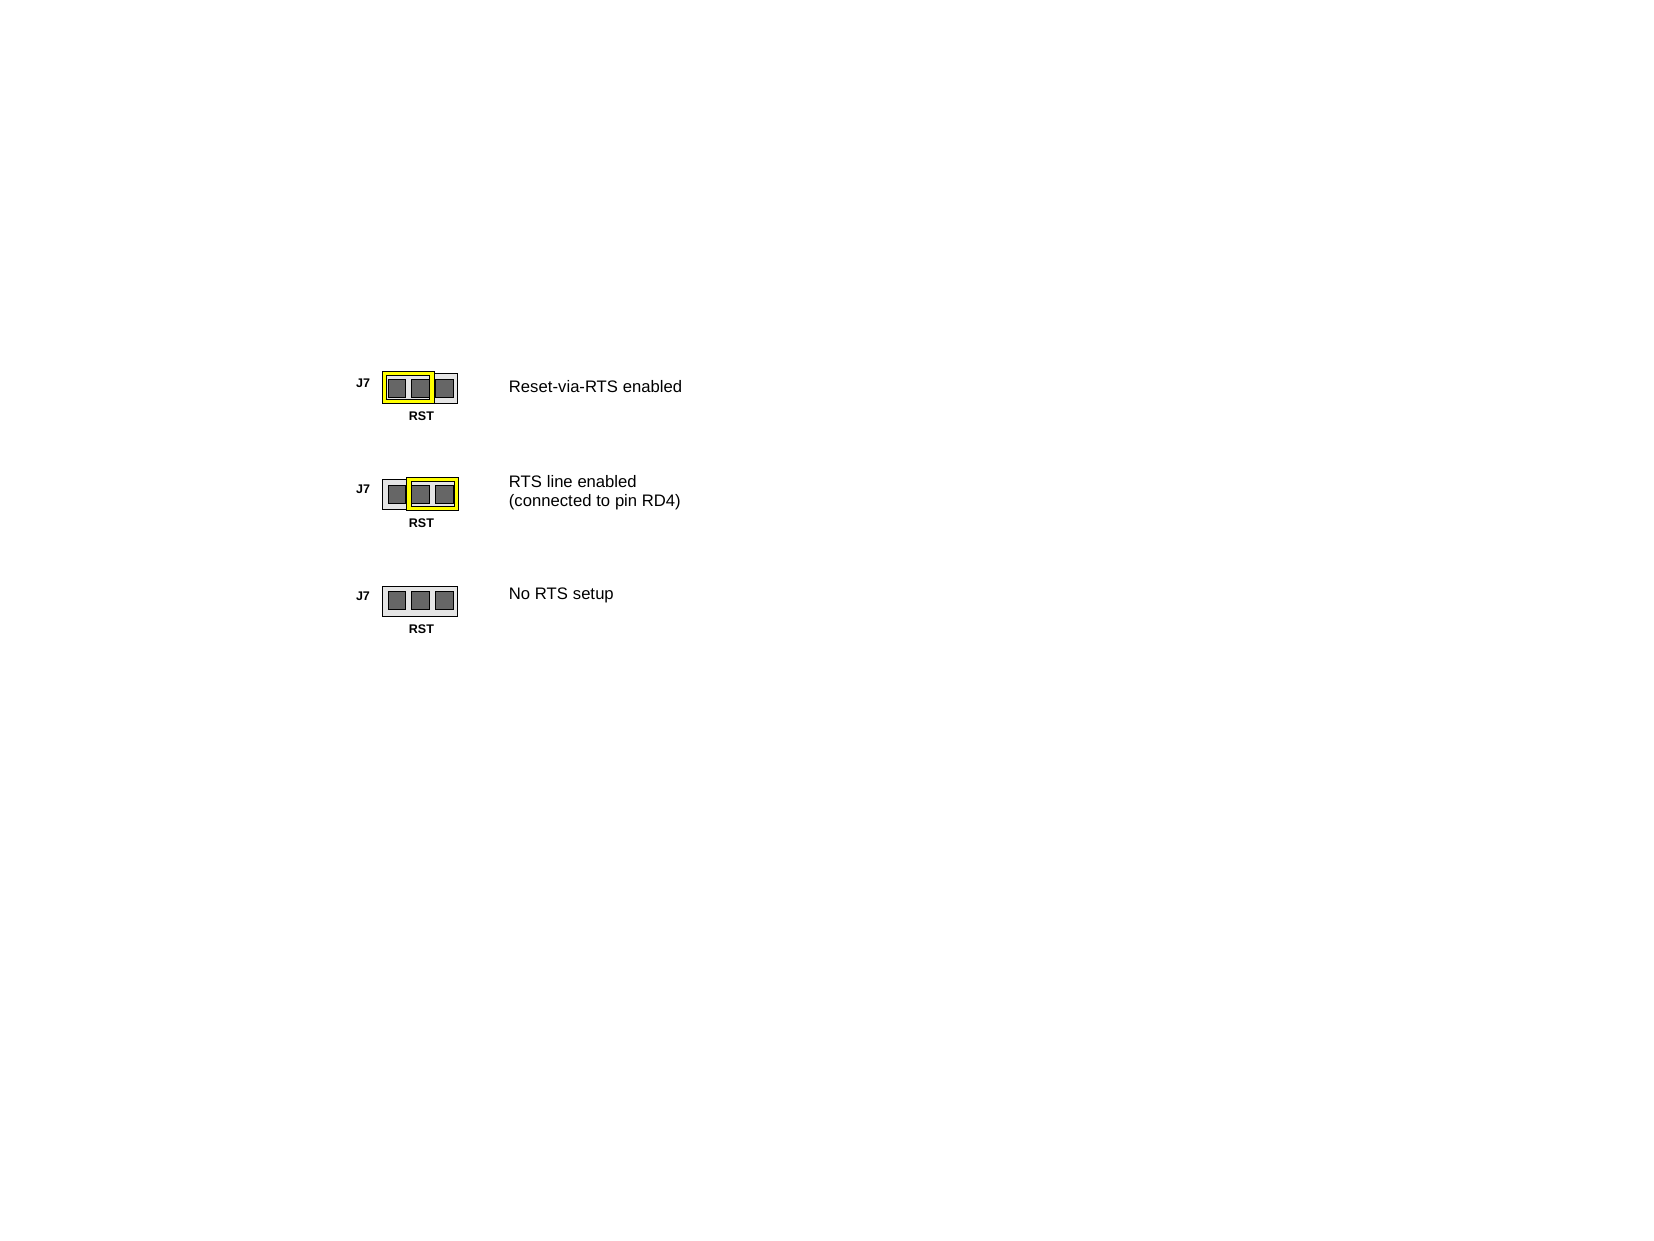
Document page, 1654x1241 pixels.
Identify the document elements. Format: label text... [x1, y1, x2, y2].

text_box J7 [341, 581, 398, 616]
text_box RST [394, 508, 458, 543]
text_box J7 [387, 376, 397, 399]
text_box RTS line enabled (connected to pin RD4) [494, 464, 696, 530]
text_box J7 [341, 475, 397, 510]
text_box J7 [341, 369, 397, 403]
text_box [397, 477, 459, 511]
text_box Reset-via-RTS enabled [494, 370, 698, 411]
text_box RST [394, 402, 458, 436]
text_box [398, 586, 458, 614]
text_box RST [394, 614, 458, 649]
text_box No RTS setup [494, 576, 629, 617]
text_box [382, 371, 458, 404]
